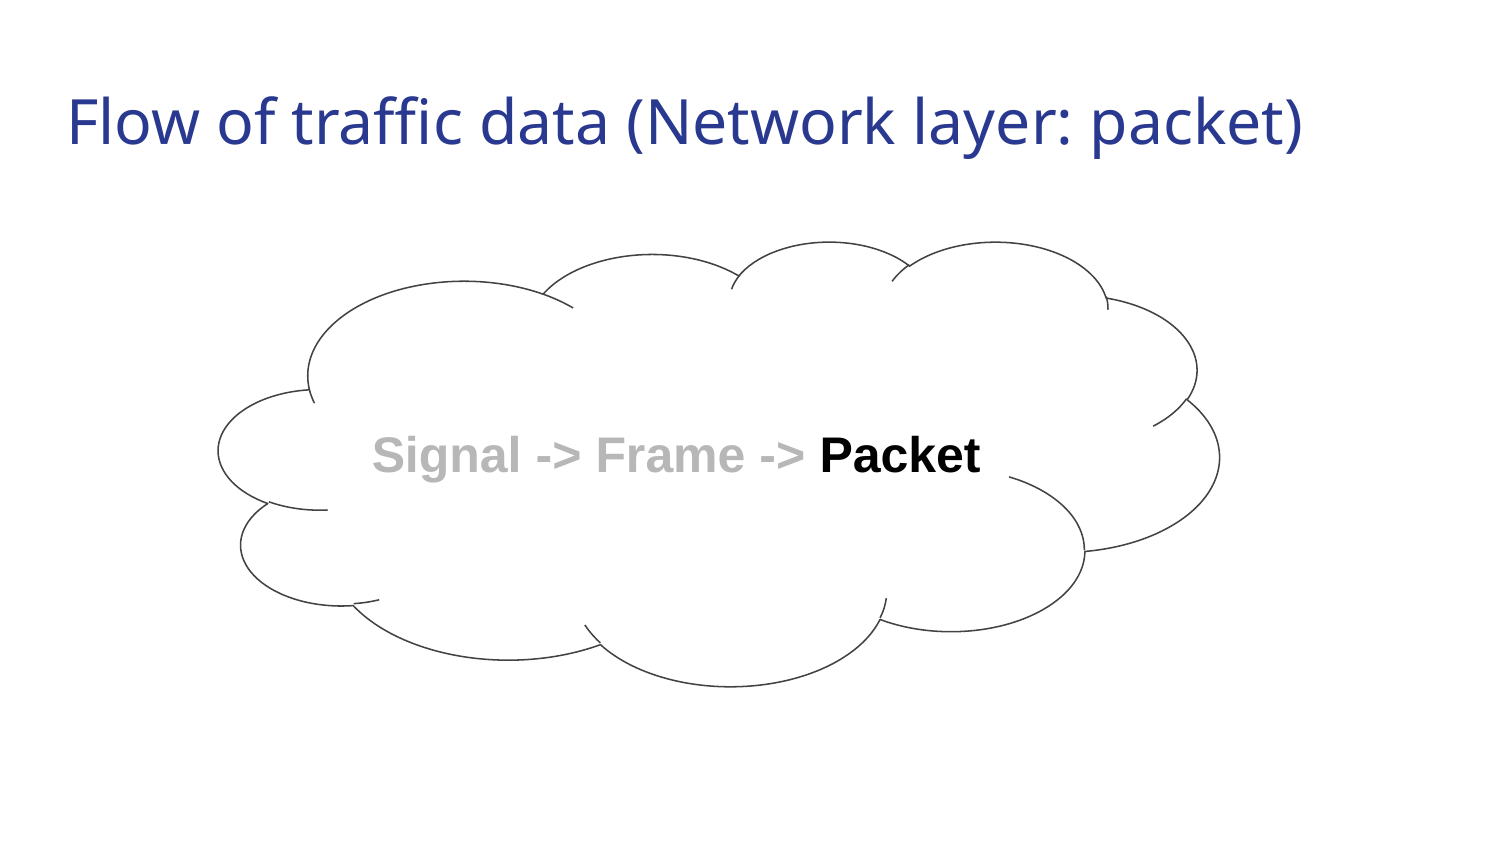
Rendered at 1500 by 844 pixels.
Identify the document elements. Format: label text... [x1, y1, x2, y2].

text_box Signal -> Frame -> Packet [218, 242, 1220, 687]
title Flow of traffic data (Network layer: packet) [51, 67, 1449, 167]
